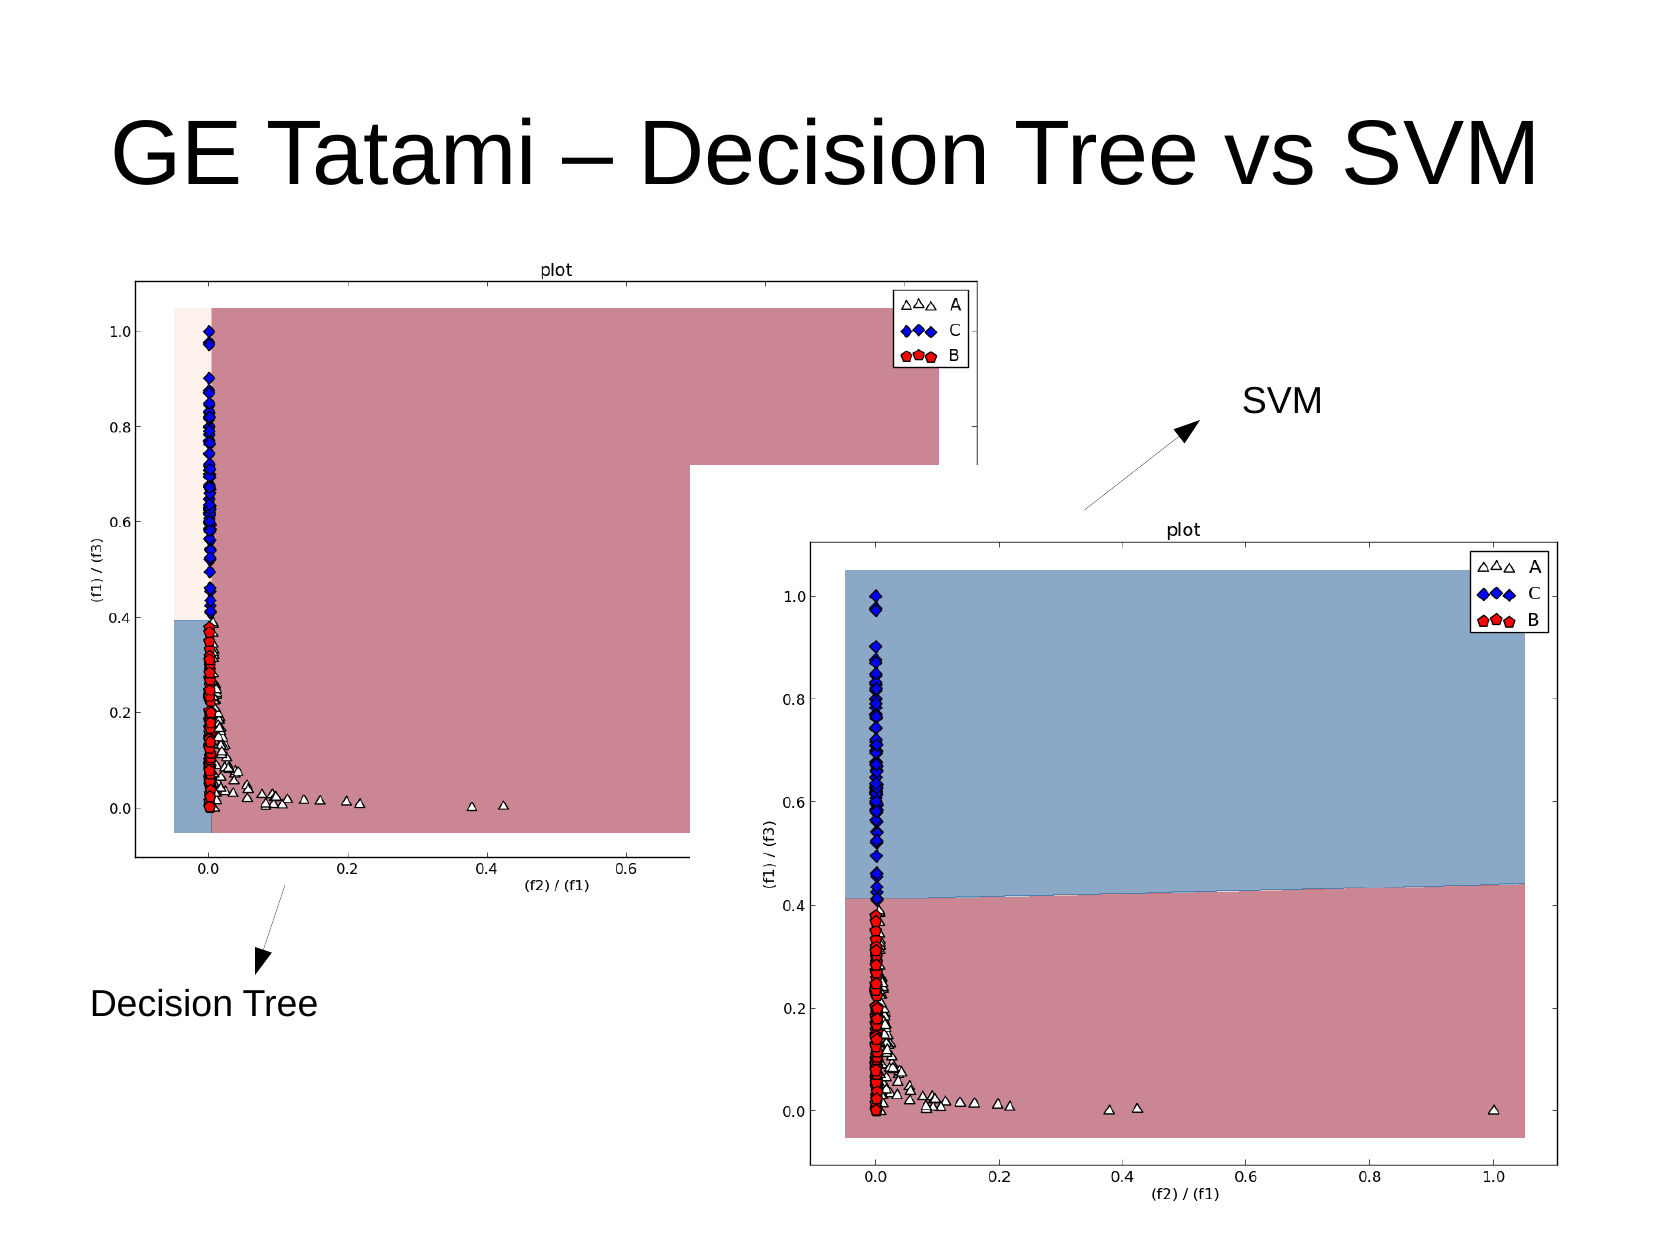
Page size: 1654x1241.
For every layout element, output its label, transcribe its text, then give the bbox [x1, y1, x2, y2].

title GE Tatami – Decision Tree vs SVM [82, 49, 1571, 257]
text_box Decision Tree [75, 975, 361, 1032]
text_box SVM [1227, 372, 1351, 430]
picture [0, 210, 1654, 1241]
